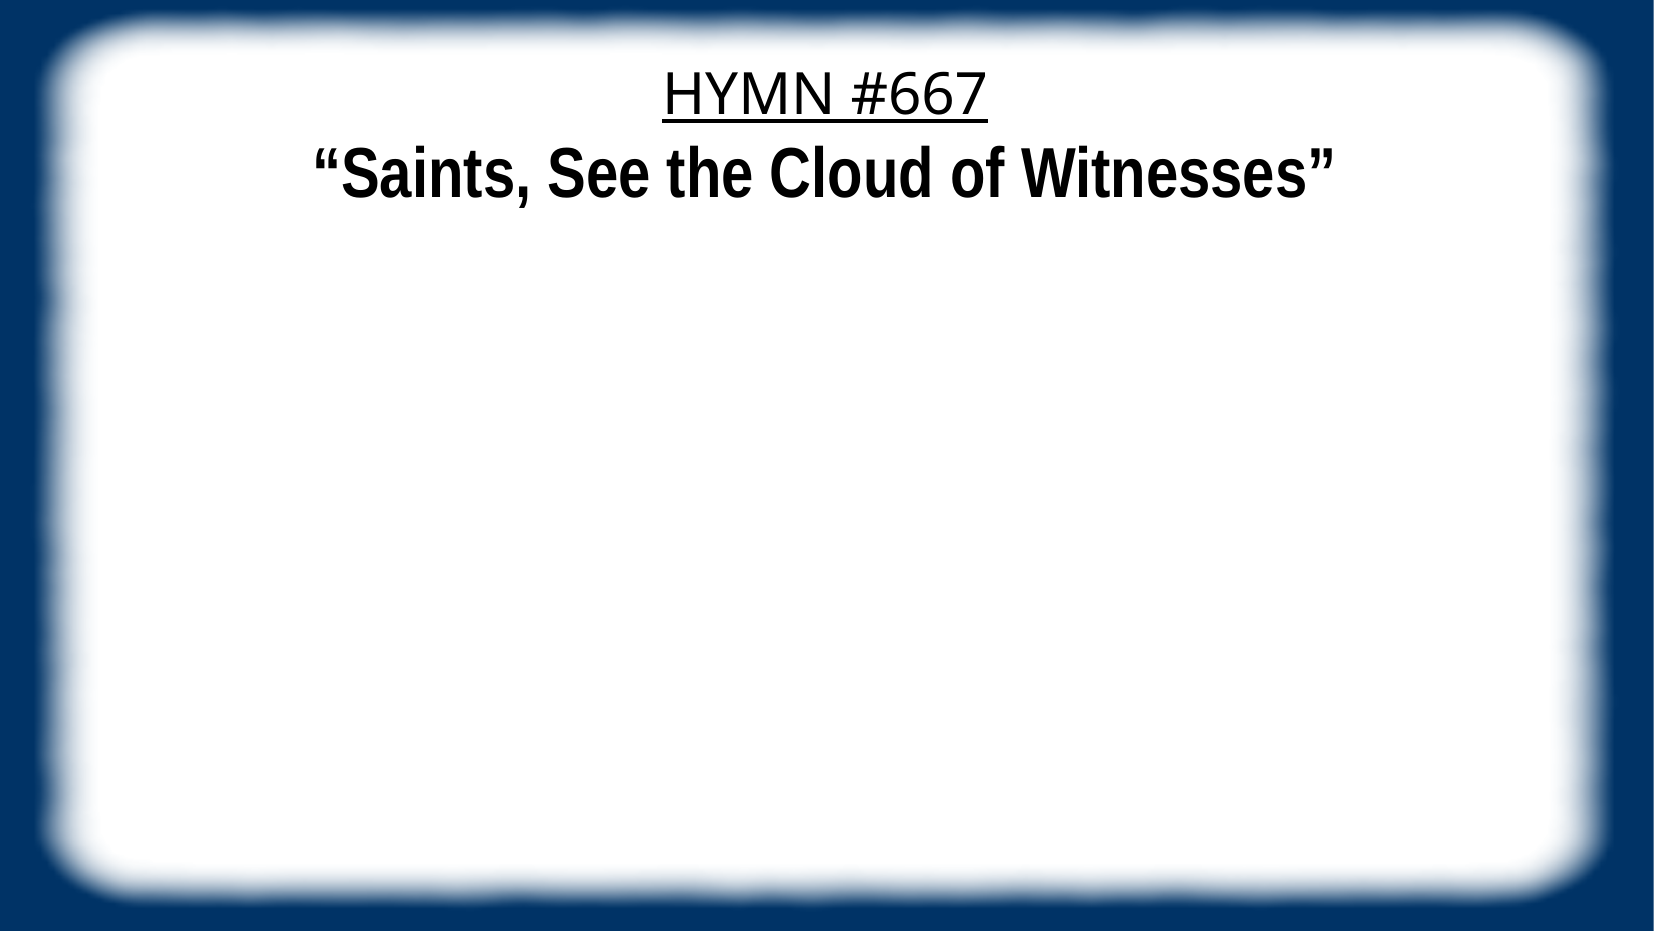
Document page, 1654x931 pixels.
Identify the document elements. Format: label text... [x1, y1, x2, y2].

text_box HYMN #667 “Saints, See the Cloud of Witnesses” [90, 45, 1561, 219]
picture [0, 0, 1654, 931]
